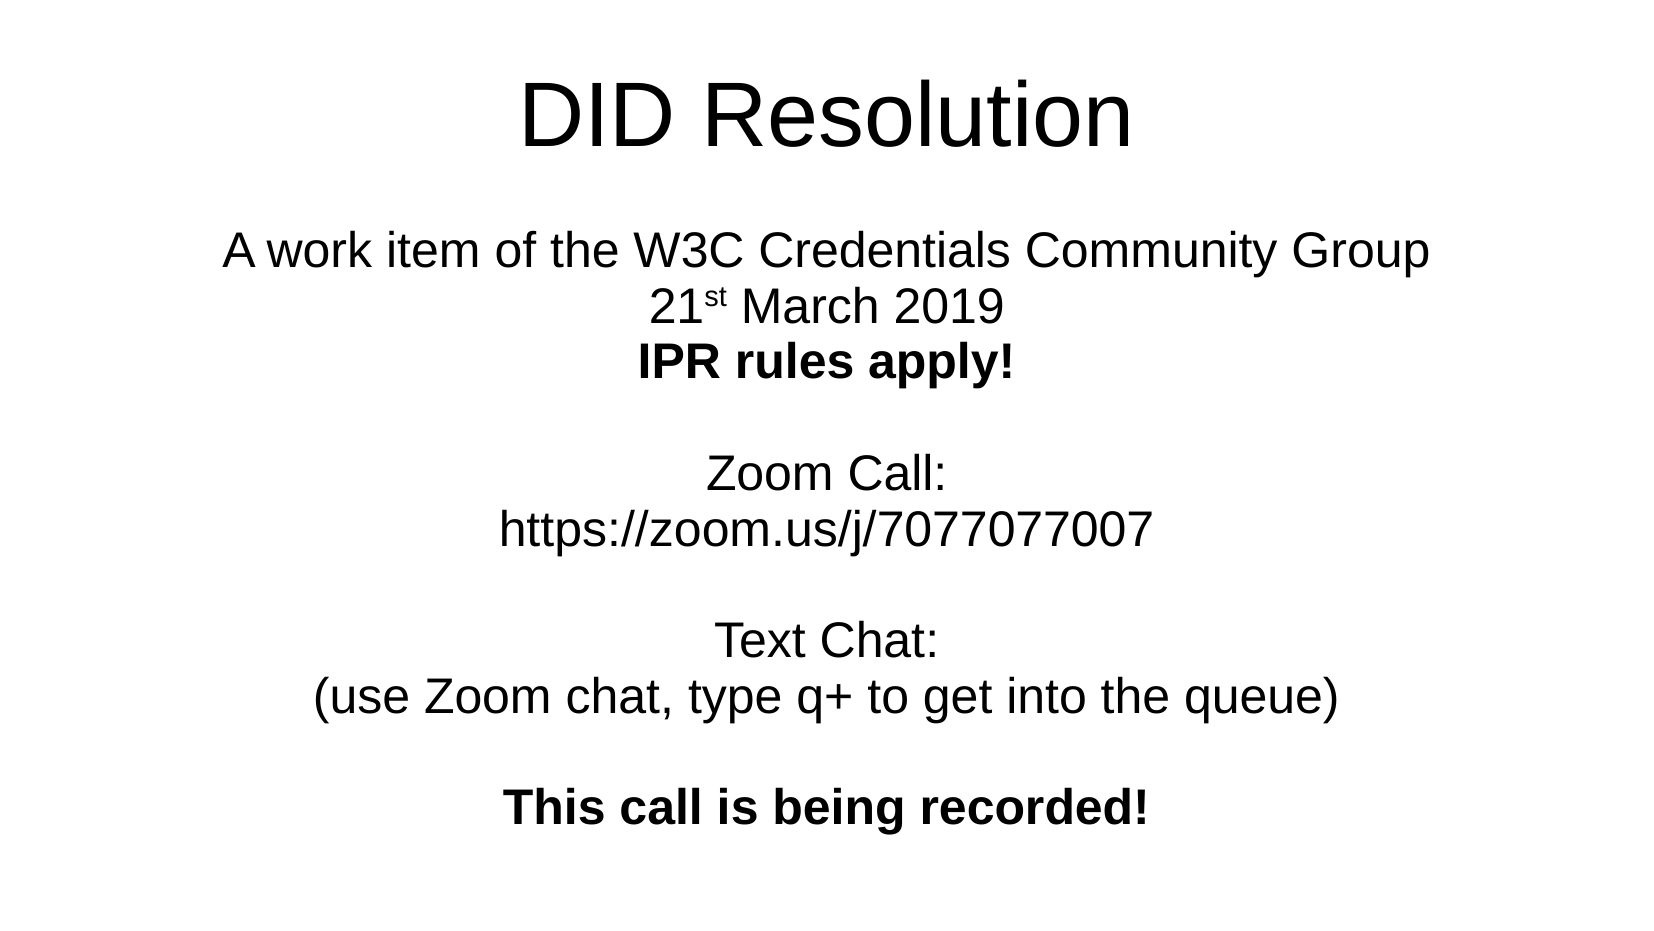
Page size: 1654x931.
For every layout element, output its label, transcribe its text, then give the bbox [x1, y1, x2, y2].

title DID Resolution [82, 37, 1571, 193]
subtitle A work item of the W3C Credentials Community Group 21st March 2019 IPR rules apply! Zoom Call: https://zoom.us/j/7077077007 Text Chat: (use Zoom chat, type q+ to get into the queue) This call is being recorded! [82, 193, 1571, 865]
